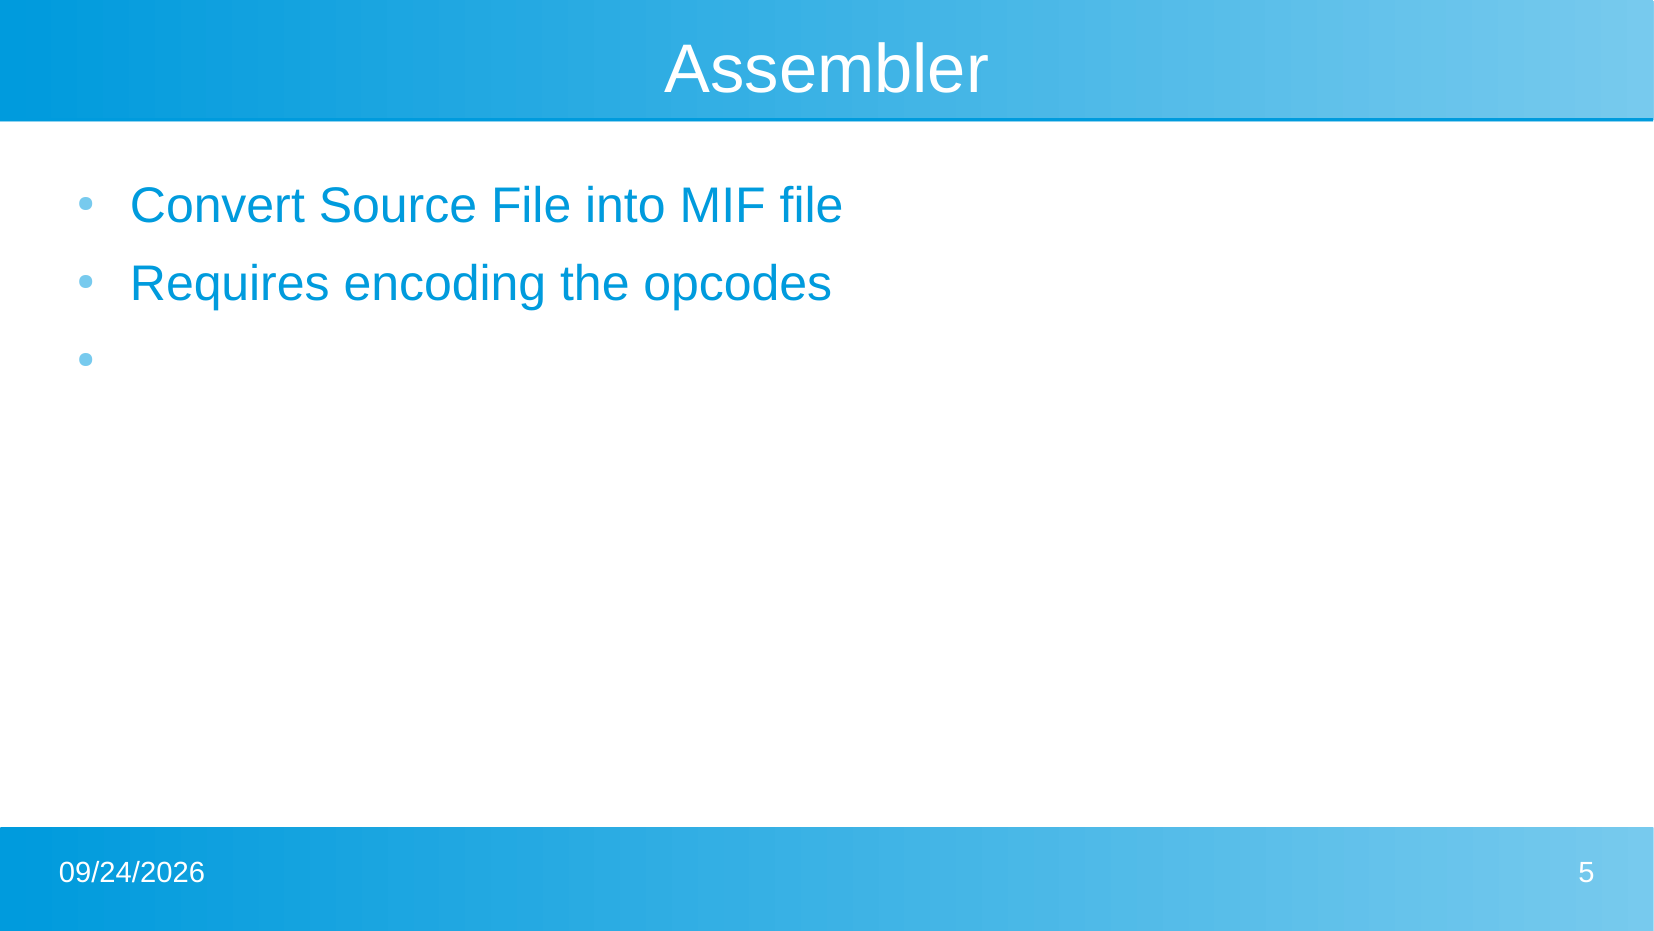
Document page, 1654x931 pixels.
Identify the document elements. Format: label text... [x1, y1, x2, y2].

title Assembler [59, 29, 1595, 108]
list Convert Source File into MIF file Requires encoding the opcodes [59, 177, 1595, 768]
